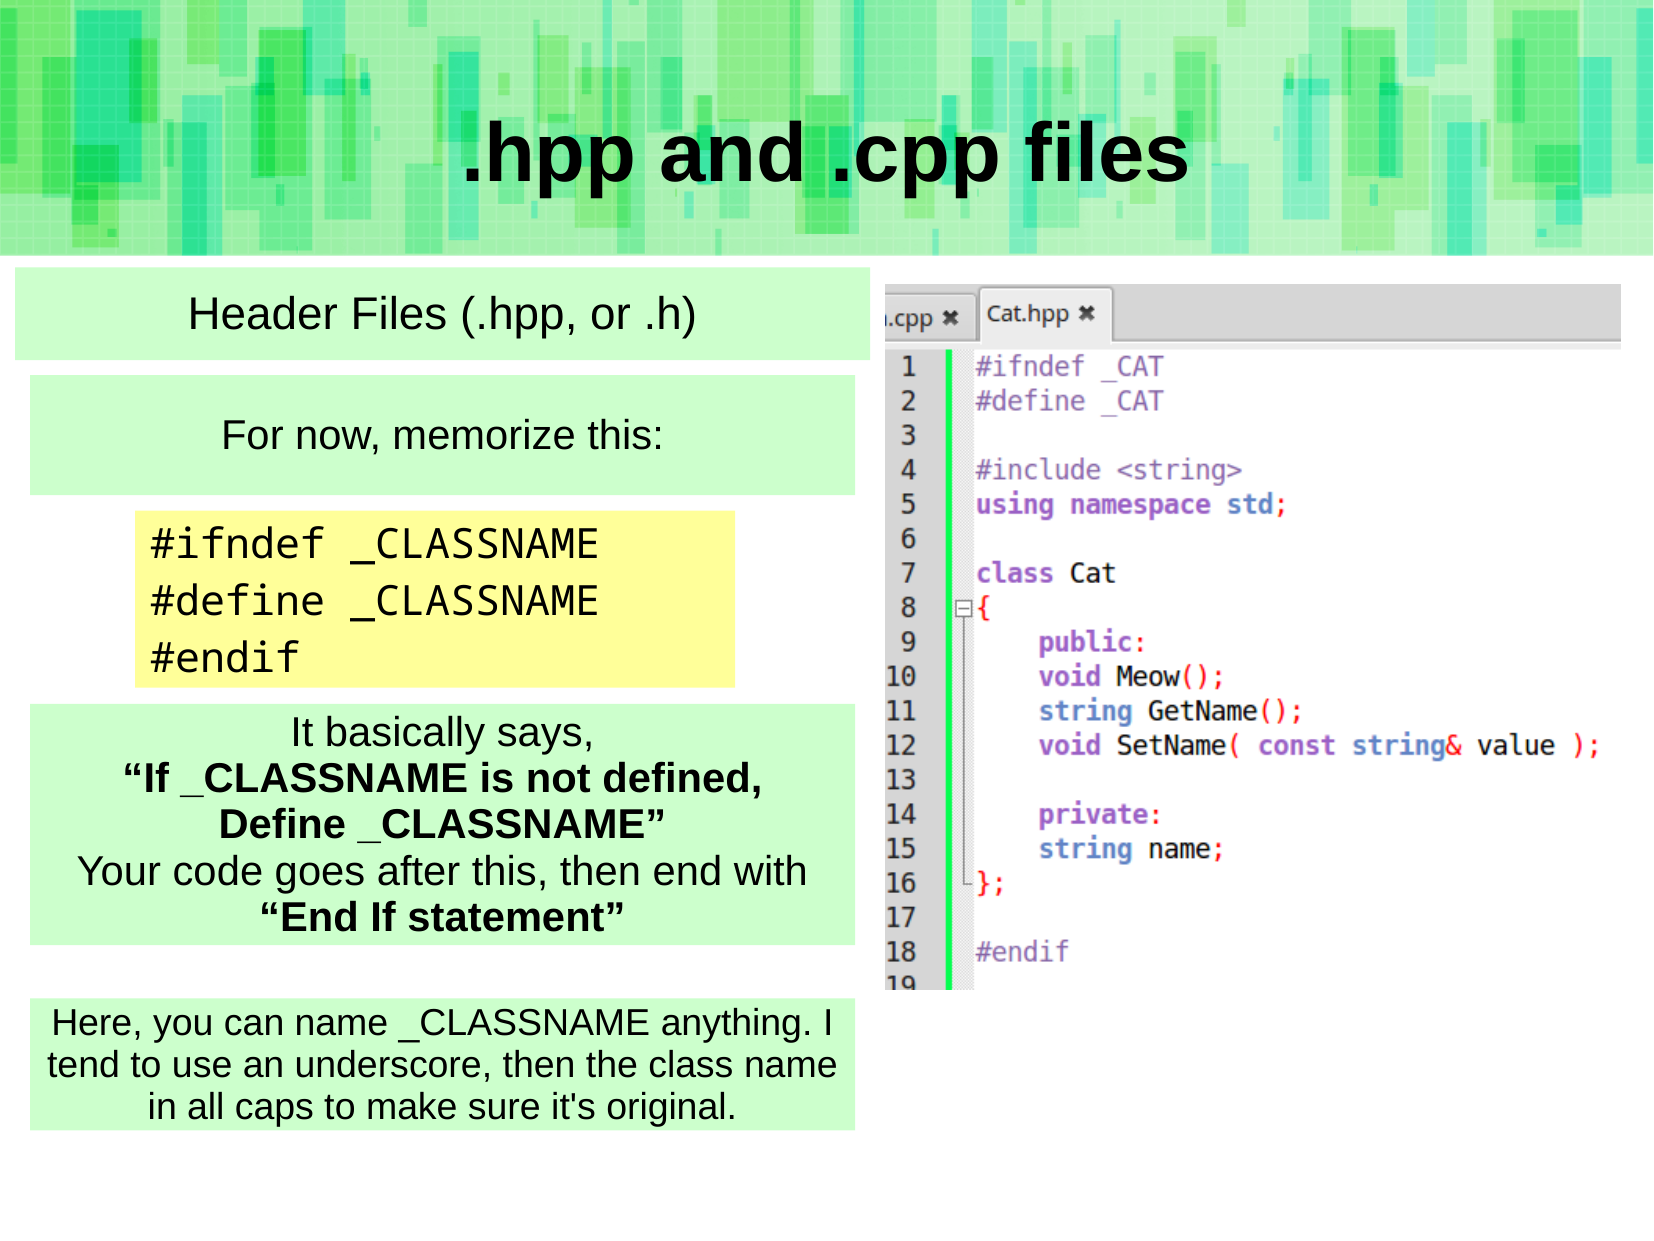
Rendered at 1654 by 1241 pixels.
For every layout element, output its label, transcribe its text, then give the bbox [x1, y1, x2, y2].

title .hpp and .cpp files [82, 49, 1571, 257]
text_box Header Files (.hpp, or .h) [15, 267, 871, 361]
text_box It basically says, “If _CLASSNAME is not defined, Define _CLASSNAME” Your code goes after this, then end with “End If statement” [30, 703, 856, 946]
text_box #ifndef _CLASSNAME #define _CLASSNAME #endif [135, 523, 736, 676]
picture [0, 0, 1654, 1241]
text_box For now, memorize this: [30, 375, 856, 496]
text_box Here, you can name _CLASSNAME anything. I tend to use an underscore, then the class name in all caps to make sure it's original. [30, 998, 856, 1131]
